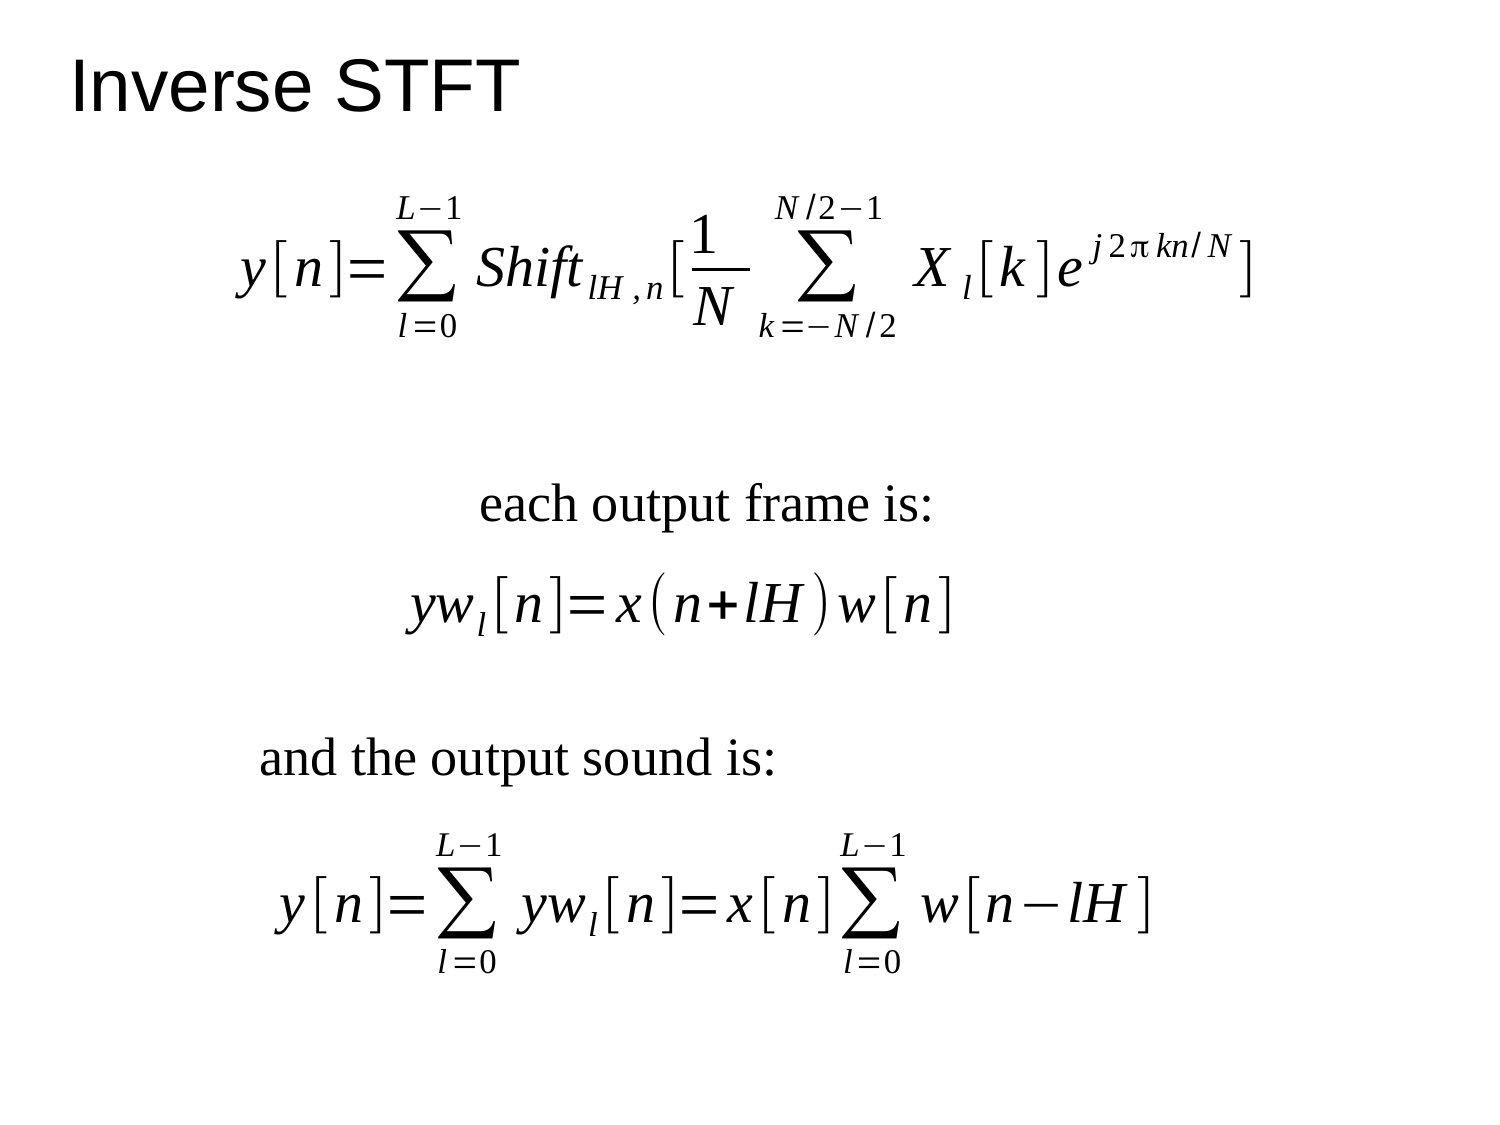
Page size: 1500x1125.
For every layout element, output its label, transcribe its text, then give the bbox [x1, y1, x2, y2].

chart [396, 570, 961, 645]
chart [226, 188, 1262, 345]
text_box each output frame is: [464, 456, 951, 541]
chart [266, 825, 1159, 982]
title Inverse STFT [69, 0, 1420, 180]
text_box and the output sound is: [244, 710, 793, 794]
